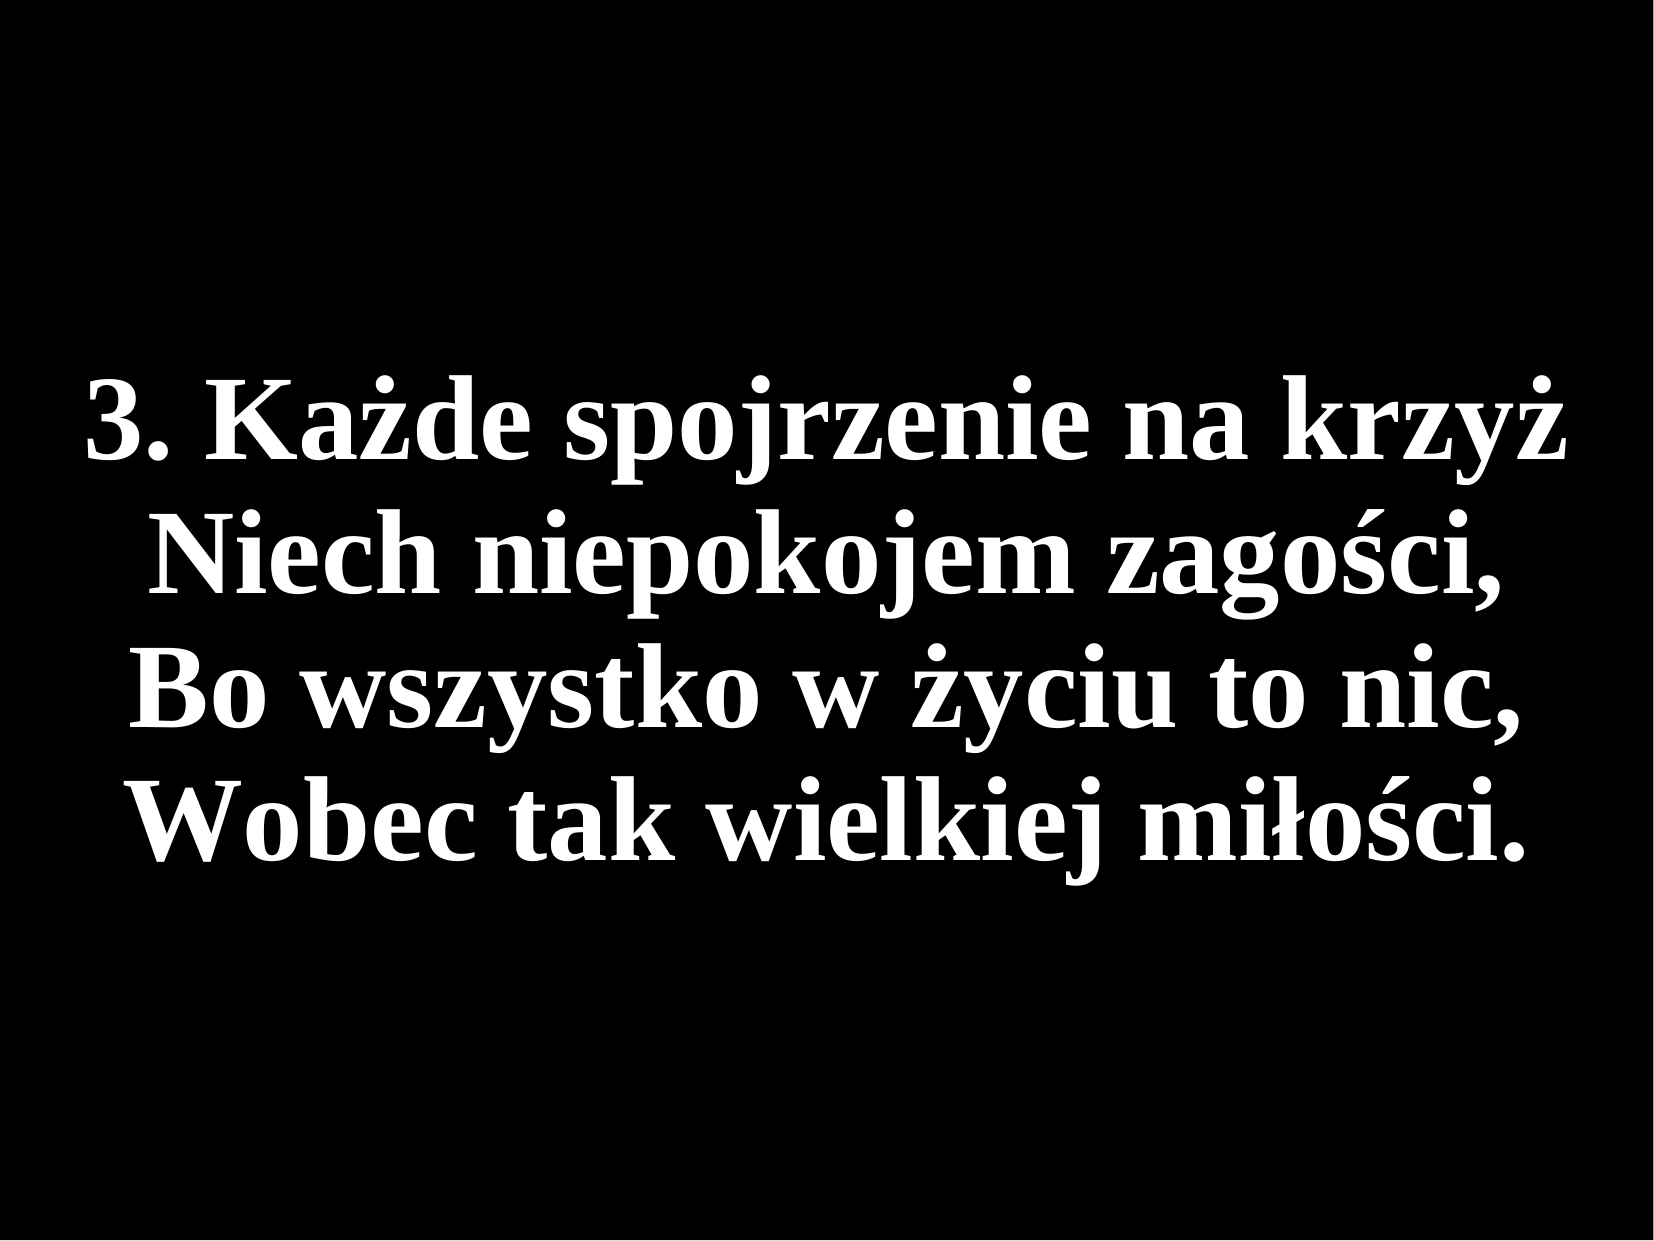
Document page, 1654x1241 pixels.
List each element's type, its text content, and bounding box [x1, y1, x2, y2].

title 3. Każde spojrzenie na krzyż Niech niepokojem zagości, Bo wszystko w życiu to nic, Wobec tak wielkiej miłości. [0, 0, 1654, 1241]
